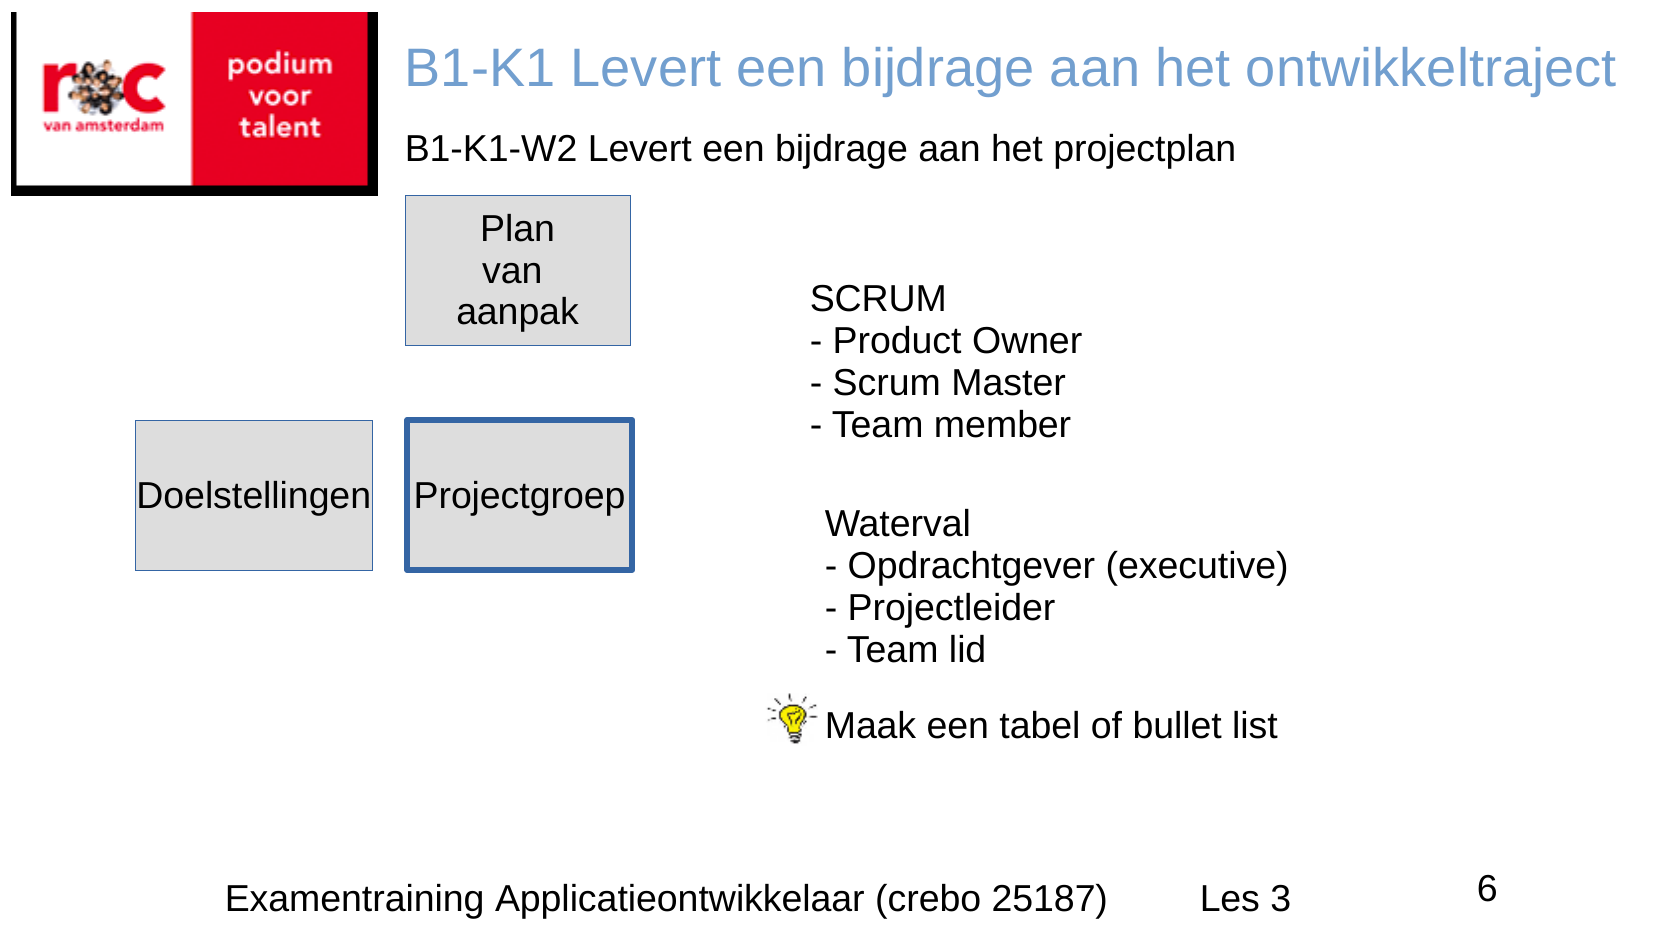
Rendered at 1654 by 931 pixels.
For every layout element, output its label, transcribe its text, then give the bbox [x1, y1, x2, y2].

text_box Examentraining Applicatieontwikkelaar (crebo 25187) [210, 870, 1185, 927]
picture [11, 12, 378, 196]
text_box SCRUM - Product Owner - Scrum Master - Team member [795, 270, 1456, 453]
text_box Les 3 [1185, 870, 1336, 927]
text_box Examentraining Applicatieontwikkelaar (crebo 25187) [1336, 870, 1501, 927]
text_box <number> [1462, 860, 1654, 931]
text_box Doelstellingen [135, 420, 373, 571]
text_box Projectgroep [407, 420, 633, 571]
text_box B1-K1 Levert een bijdrage aan het ontwikkeltraject [390, 30, 1654, 166]
text_box Waterval - Opdrachtgever (executive) - Projectleider - Team lid [810, 495, 1306, 678]
text_box Plan van aanpak [405, 195, 631, 346]
picture [765, 689, 826, 758]
text_box Maak een tabel of bullet list [826, 697, 1546, 755]
text_box B1-K1-W2 Levert een bijdrage aan het projectplan [390, 120, 1486, 219]
